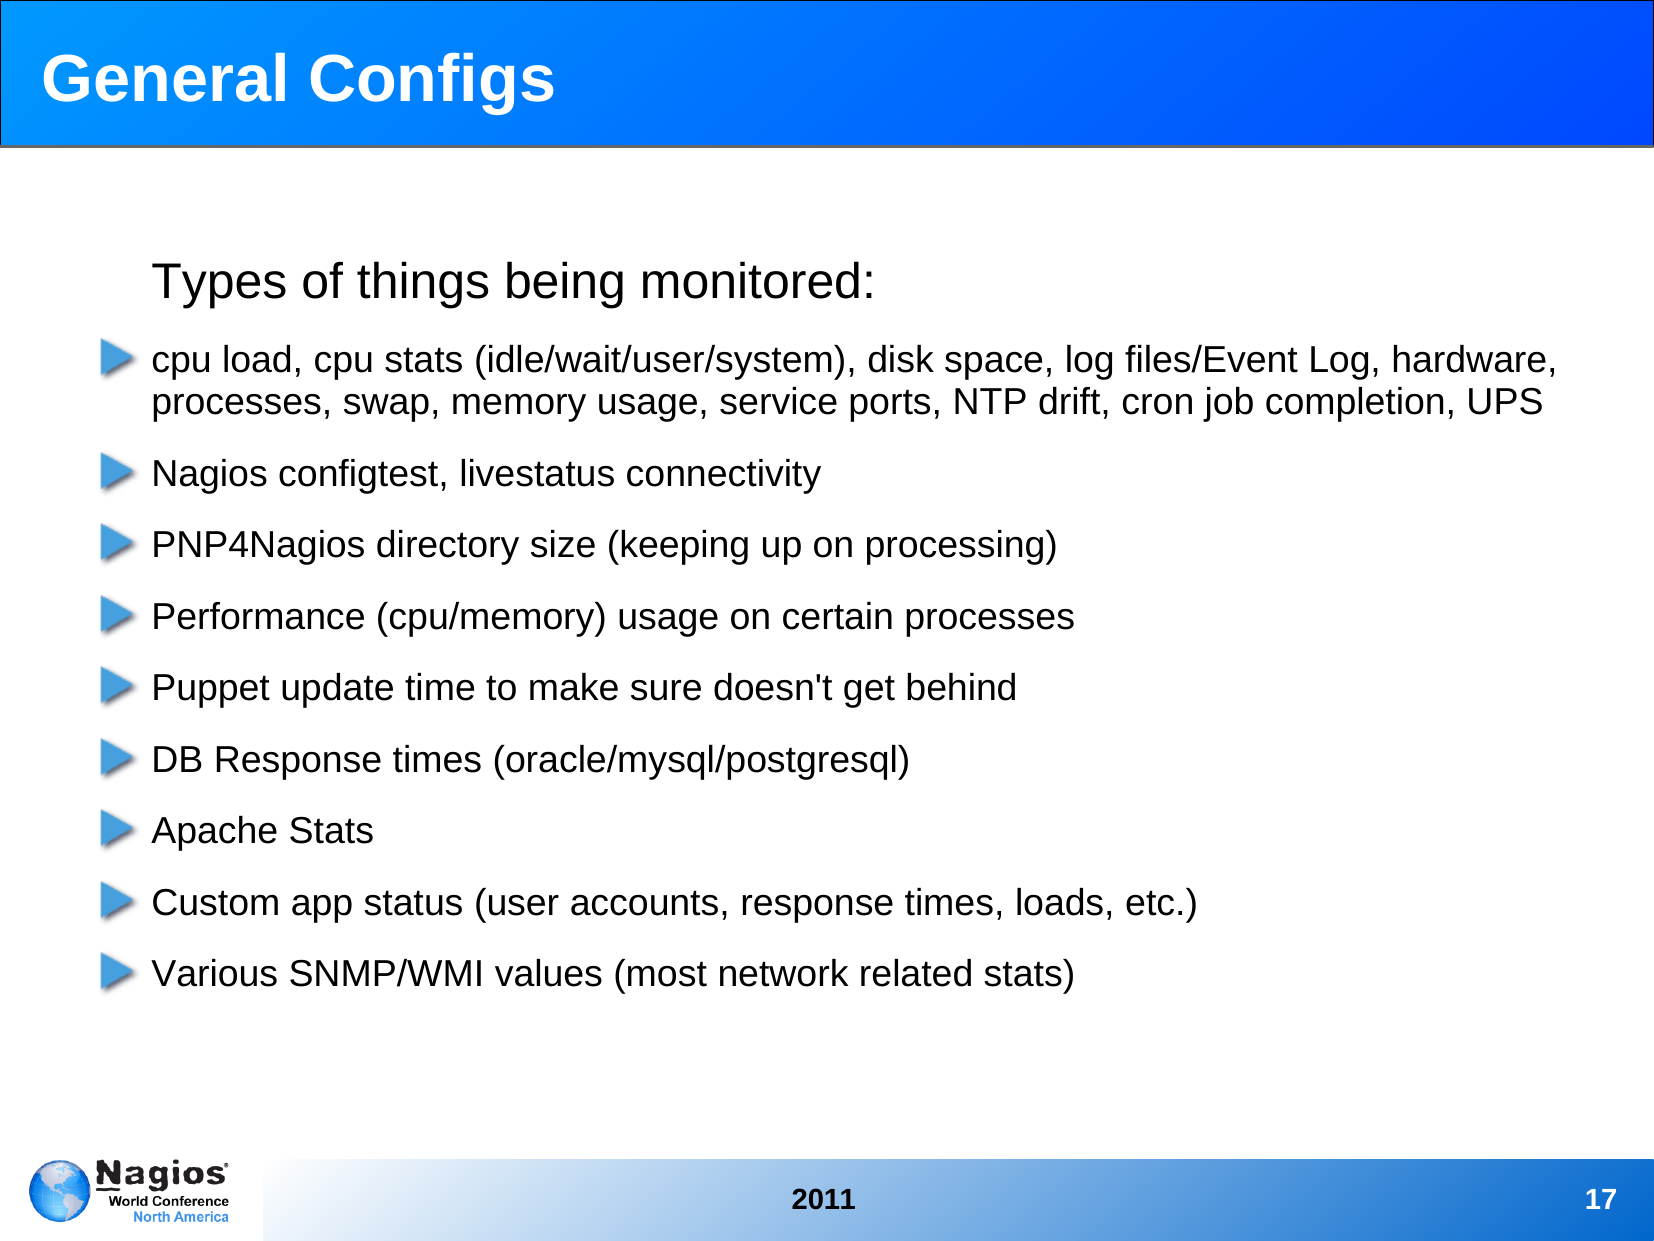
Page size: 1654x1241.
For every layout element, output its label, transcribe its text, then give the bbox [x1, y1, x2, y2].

title General Configs [41, 29, 1248, 127]
picture [29, 1159, 229, 1235]
list Types of things being monitored: cpu load, cpu stats (idle/wait/user/system), disk space, log files/Event Log, hardware, processes, swap, memory usage, service ports, NTP drift, cron job completion, UPS Nagios configtest, livestatus connectivity PNP4Nagios directory size (keeping up on processing) Performance (cpu/memory) usage on certain processes Puppet update time to make sure doesn't get behind DB Response times (oracle/mysql/postgresql) Apache Stats Custom app status (user accounts, response times, loads, etc.) Various SNMP/WMI values (most network related stats) [80, 253, 1628, 1075]
